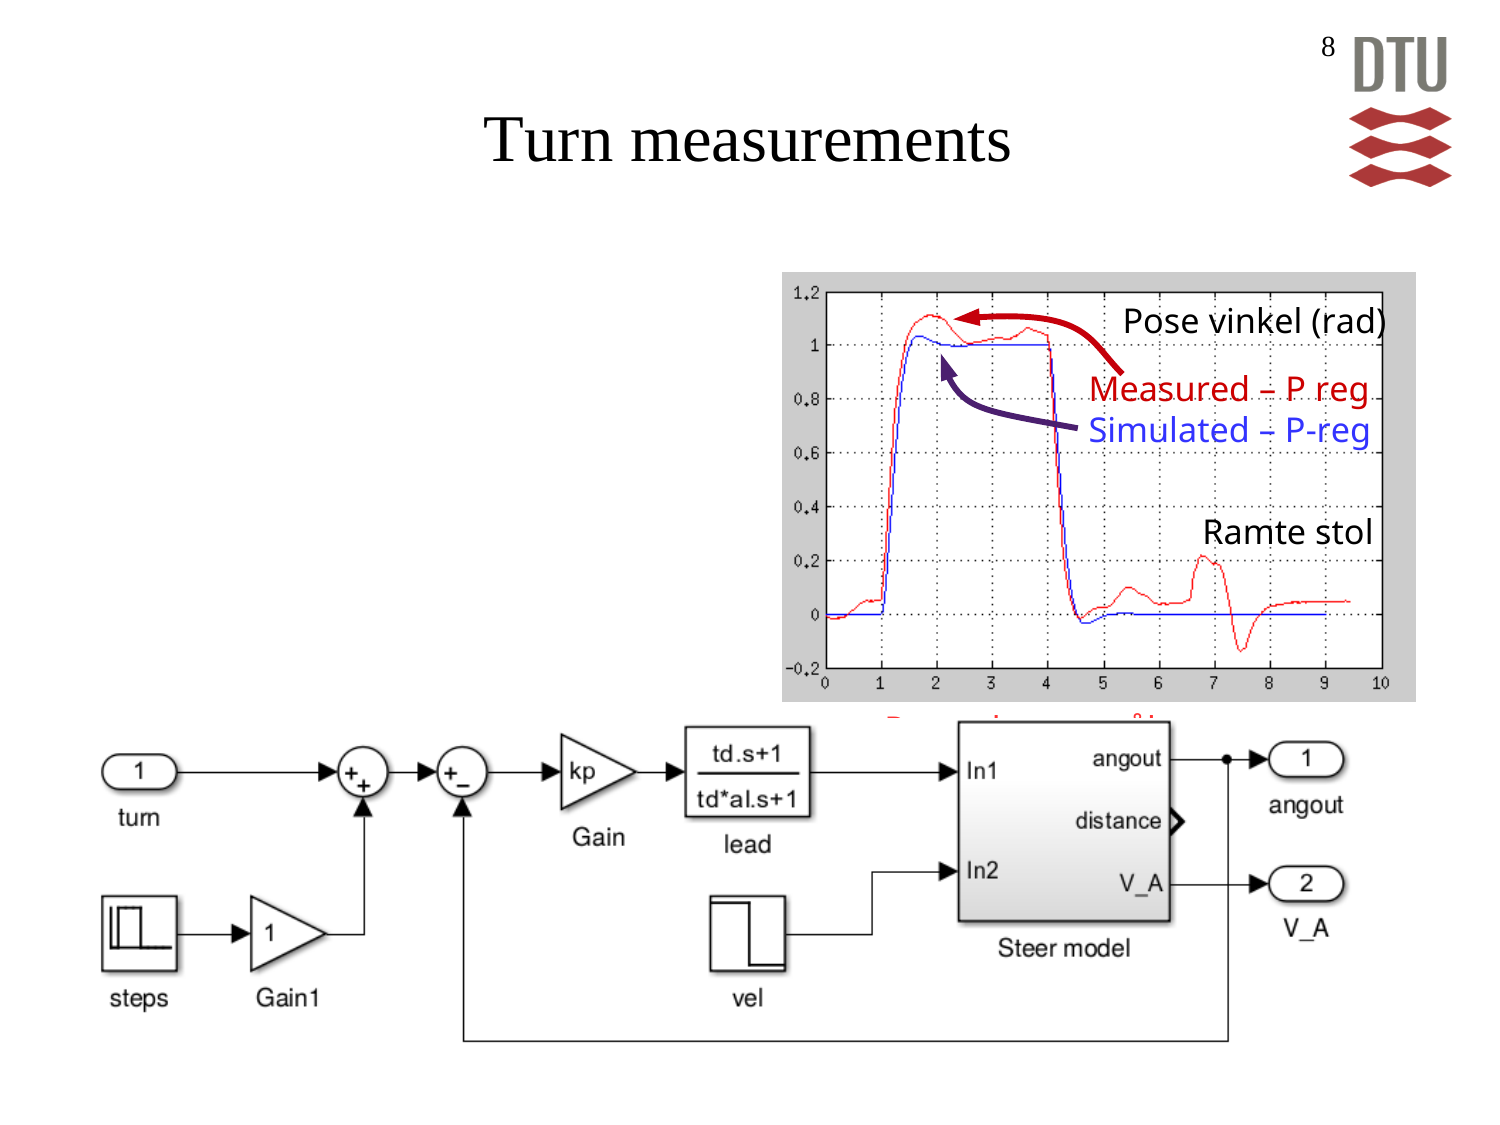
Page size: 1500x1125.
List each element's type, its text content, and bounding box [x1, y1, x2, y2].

text_box Ramte stol [1202, 510, 1387, 552]
text_box Pose vinkel (rad) [1122, 299, 1414, 341]
picture [782, 272, 1416, 702]
text_box P-regulator - målt [884, 707, 1194, 718]
picture [90, 718, 1361, 1055]
title Turn measurements [306, 44, 1191, 233]
picture [1349, 37, 1452, 187]
text_box Measured – P reg [1088, 367, 1410, 409]
text_box Simulated – P-reg [1088, 408, 1418, 450]
